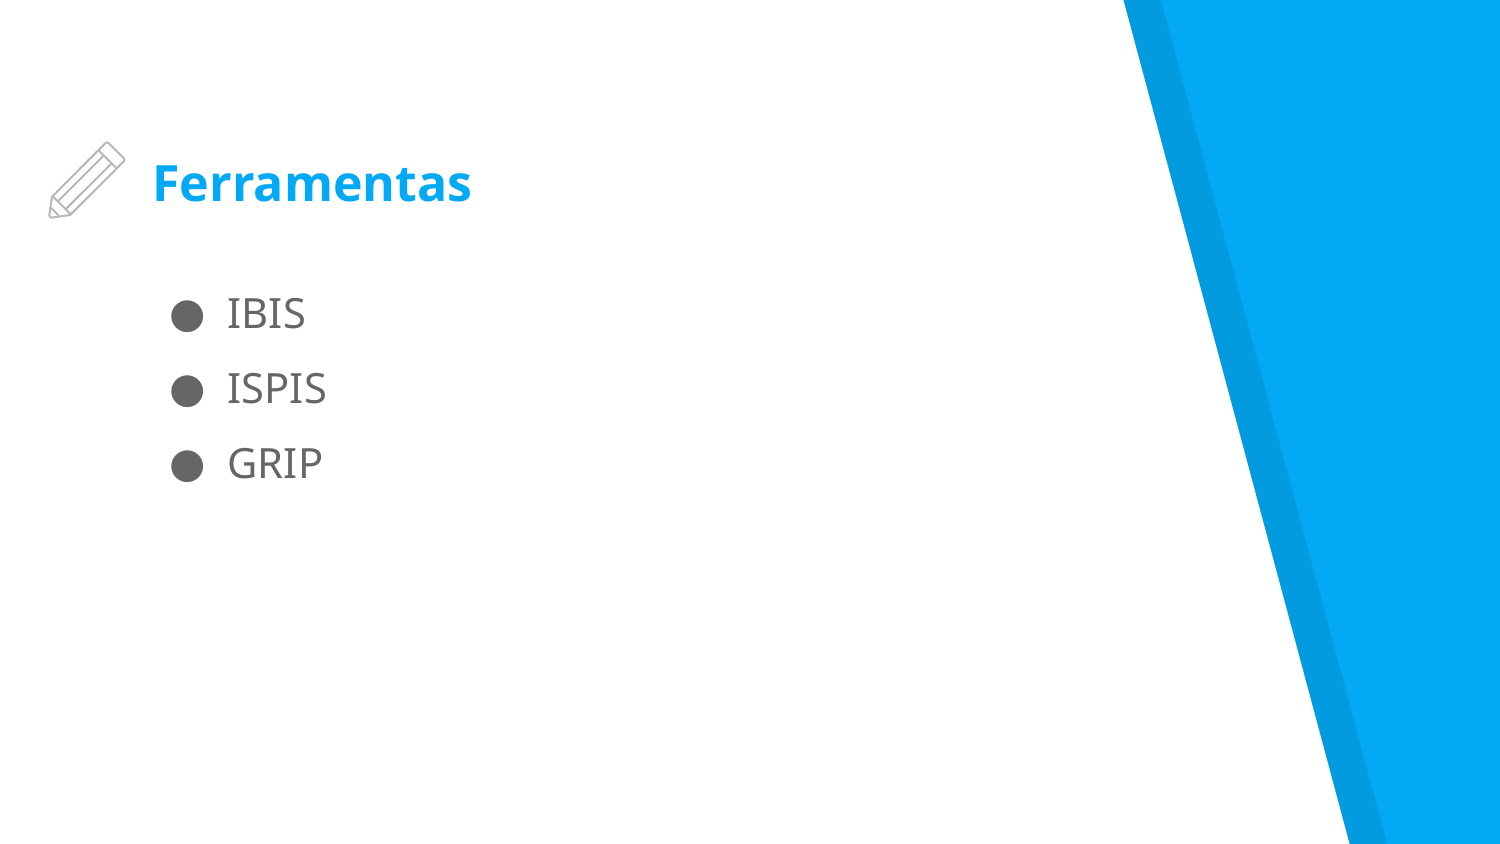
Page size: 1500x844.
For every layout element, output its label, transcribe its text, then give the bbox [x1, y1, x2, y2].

text_box IBIS ISPIS GRIP [137, 246, 1011, 617]
text_box Ferramentas [137, 146, 1011, 227]
